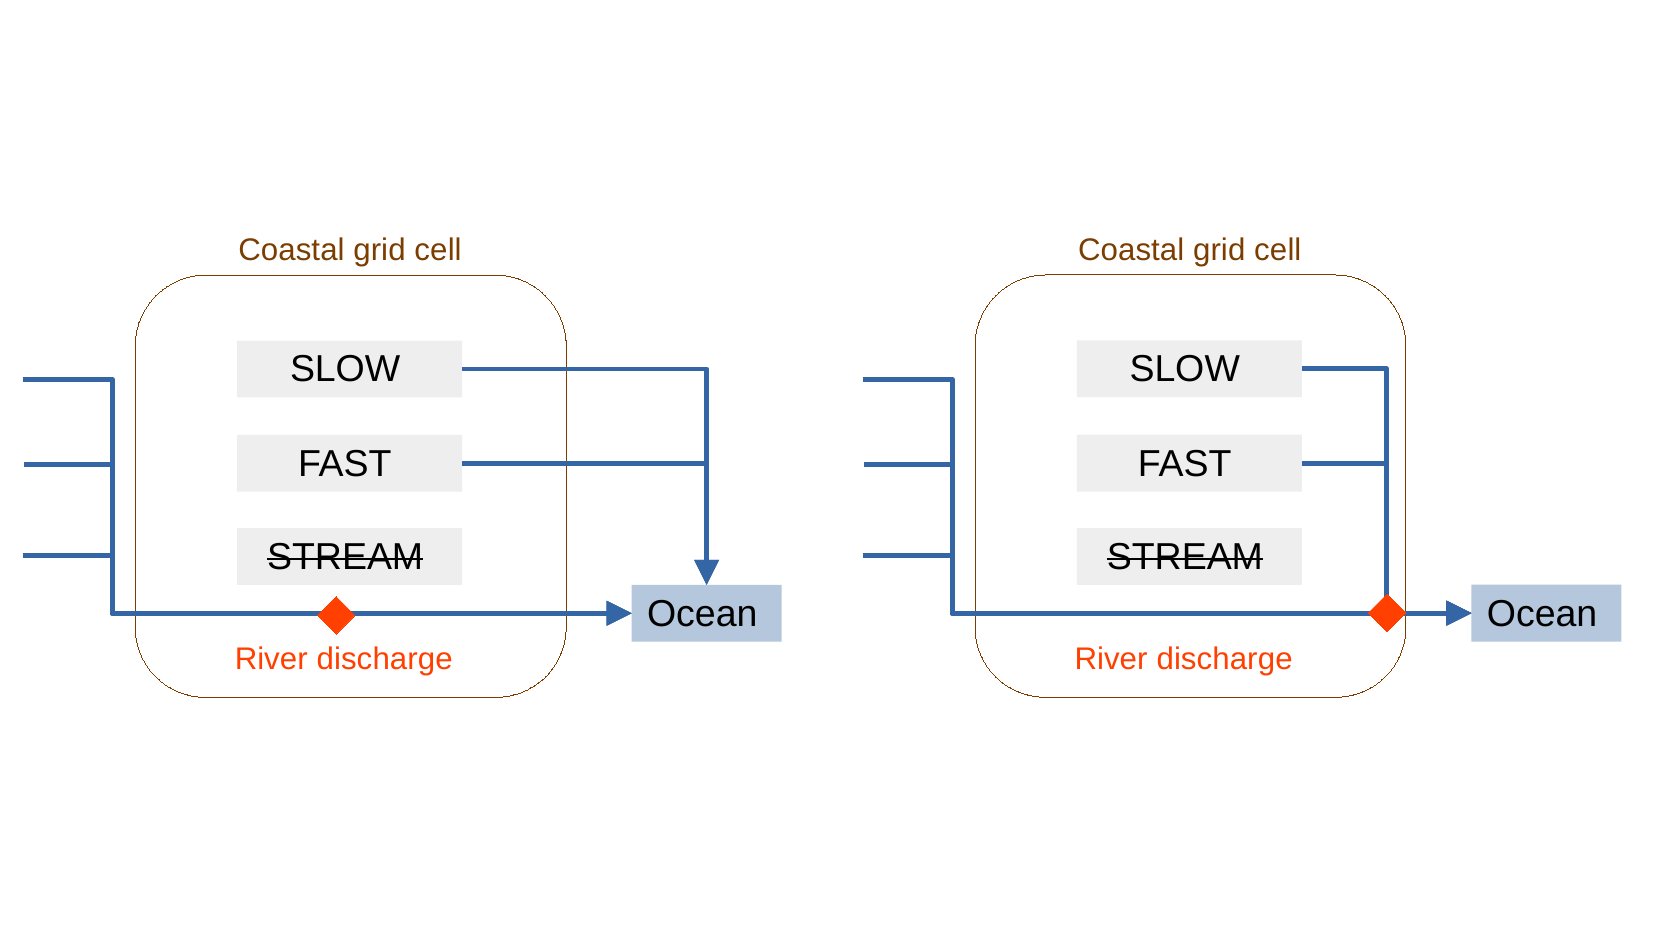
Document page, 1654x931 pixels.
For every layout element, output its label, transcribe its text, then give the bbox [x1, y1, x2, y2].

text_box [135, 289, 567, 698]
text_box [975, 289, 1406, 698]
text_box River discharge [1059, 633, 1323, 684]
text_box Coastal grid cell [162, 225, 538, 310]
text_box Coastal grid cell [1002, 225, 1378, 310]
text_box River discharge [219, 633, 483, 684]
text_box Ocean [1471, 584, 1622, 642]
text_box Ocean [631, 584, 782, 642]
